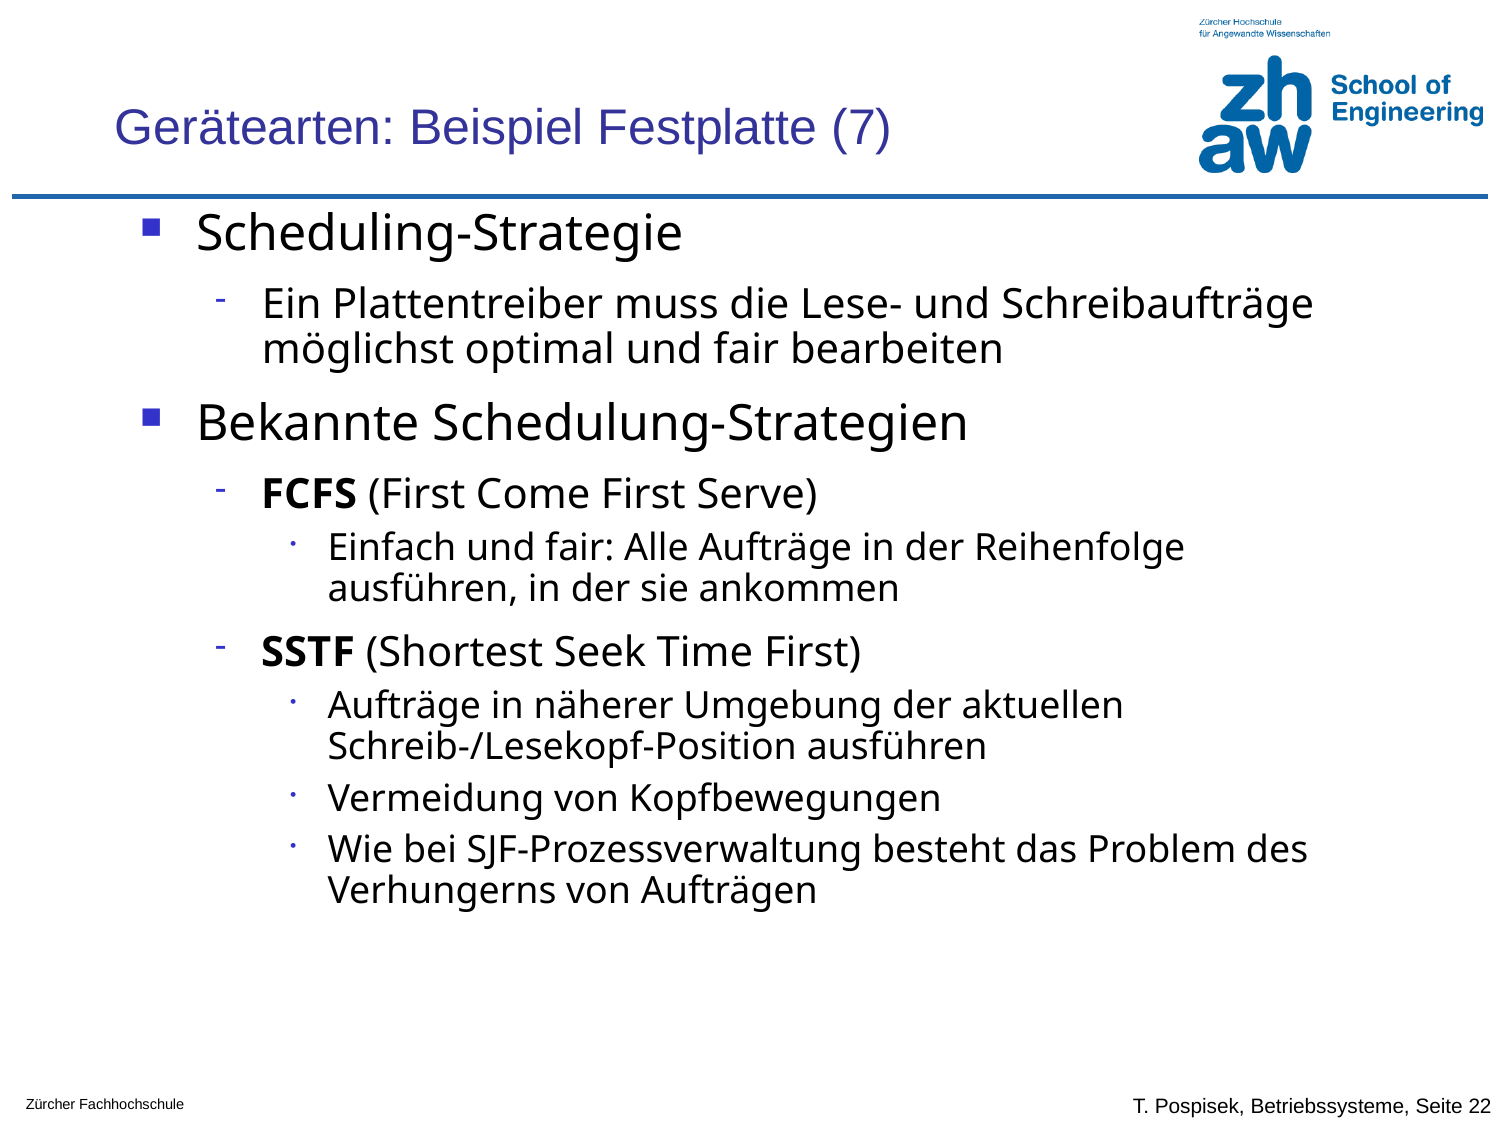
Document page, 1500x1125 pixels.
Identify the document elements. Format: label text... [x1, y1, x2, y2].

list Scheduling-Strategie Ein Plattentreiber muss die Lese- und Schreibaufträge möglichst optimal und fair bearbeiten Bekannte Schedulung-Strategien FCFS (First Come First Serve) Einfach und fair: Alle Aufträge in der Reihenfolge ausführen, in der sie ankommen SSTF (Shortest Seek Time First) Aufträge in näherer Umgebung der aktuellen Schreib-/Lesekopf-Position ausführen Vermeidung von Kopfbewegungen Wie bei SJF-Prozessverwaltung besteht das Problem des Verhungerns von Aufträgen [125, 200, 1388, 988]
picture [1199, 19, 1483, 173]
title Gerätearten: Beispiel Festplatte (7) [99, 50, 1379, 163]
